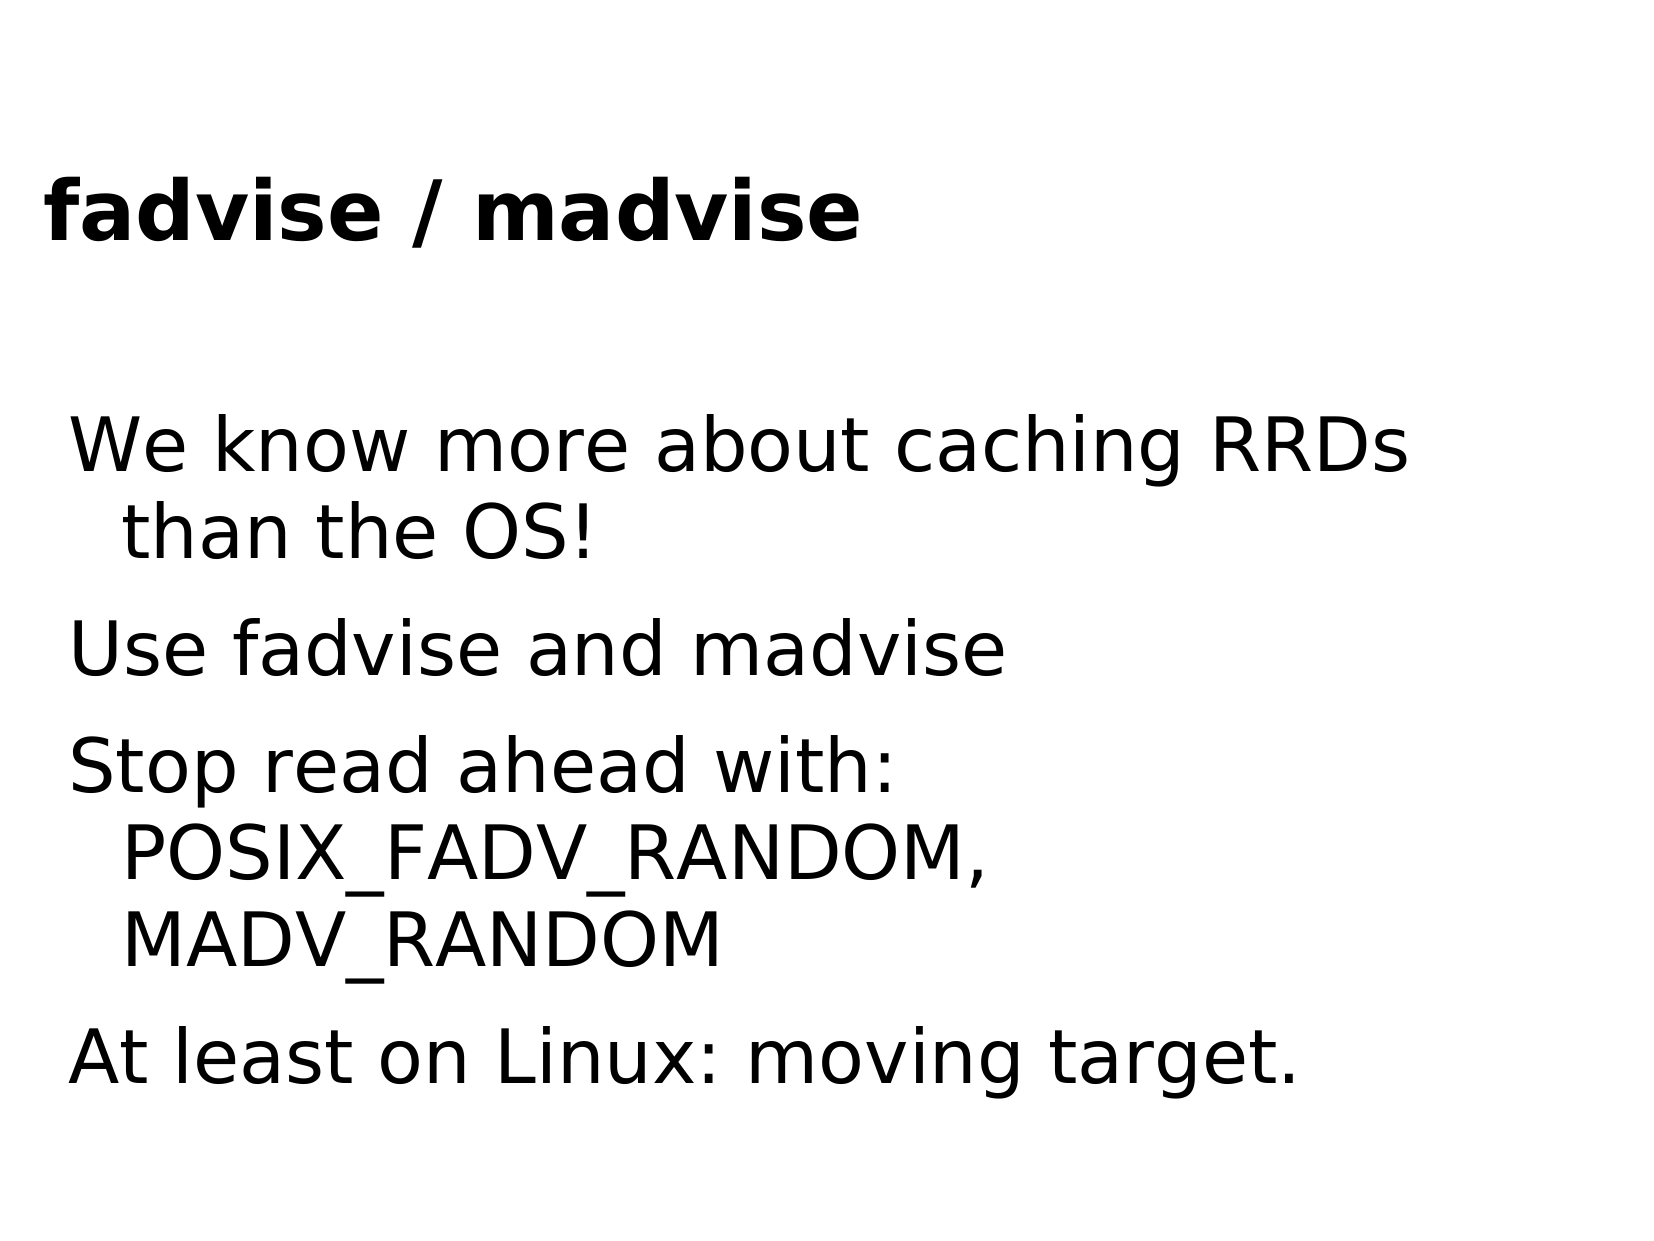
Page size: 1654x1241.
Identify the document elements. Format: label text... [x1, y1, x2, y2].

title fadvise / madvise [43, 144, 1581, 280]
list We know more about caching RRDs than the OS! Use fadvise and madvise Stop read ahead with: POSIX_FADV_RANDOM, MADV_RANDOM At least on Linux: moving target. [50, 401, 1571, 1102]
